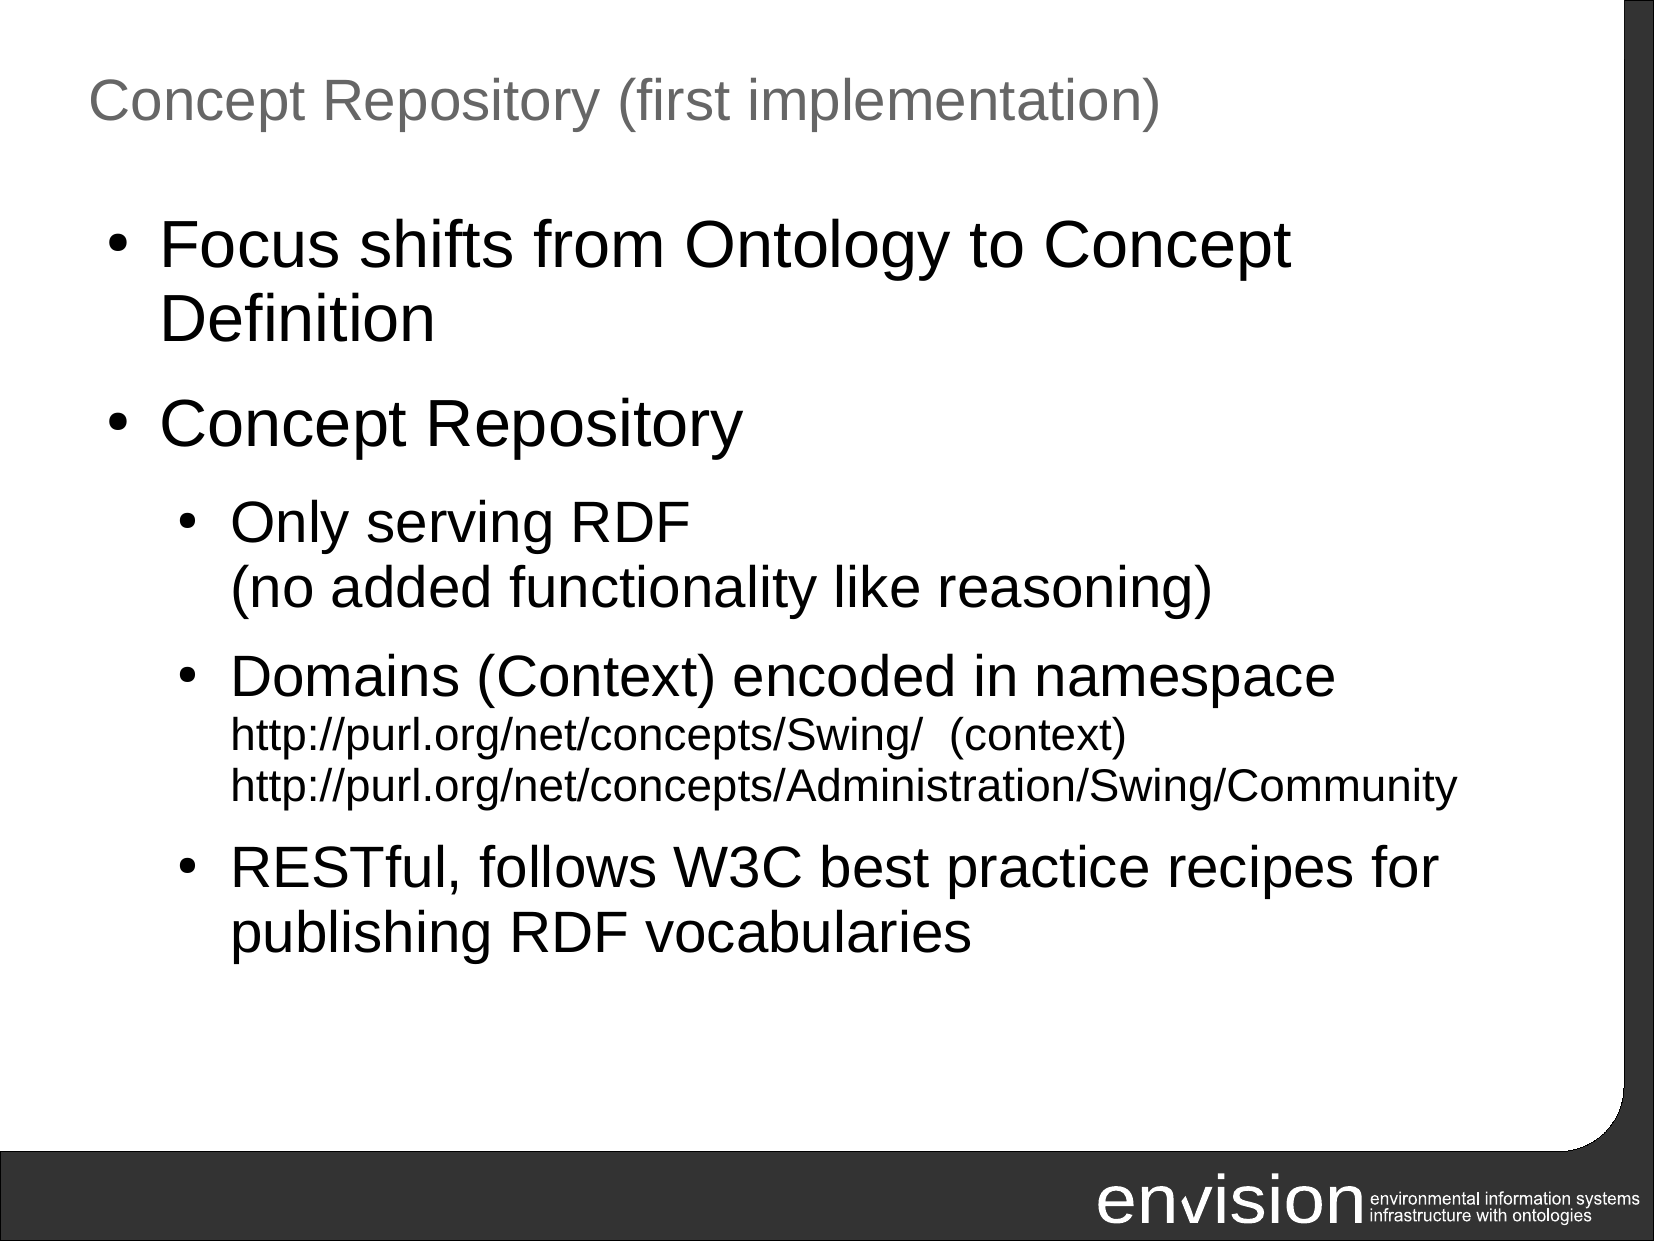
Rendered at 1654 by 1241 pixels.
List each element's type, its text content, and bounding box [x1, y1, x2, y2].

list Focus shifts from Ontology to Concept Definition Concept Repository Only serving RDF (no added functionality like reasoning) Domains (Context) encoded in namespace http://purl.org/net/concepts/Swing/ (context) http://purl.org/net/concepts/Administration/Swing/Community RESTful, follows W3C best practice recipes for publishing RDF vocabularies [88, 206, 1571, 1052]
title Concept Repository (first implementation) [88, 3, 1571, 196]
